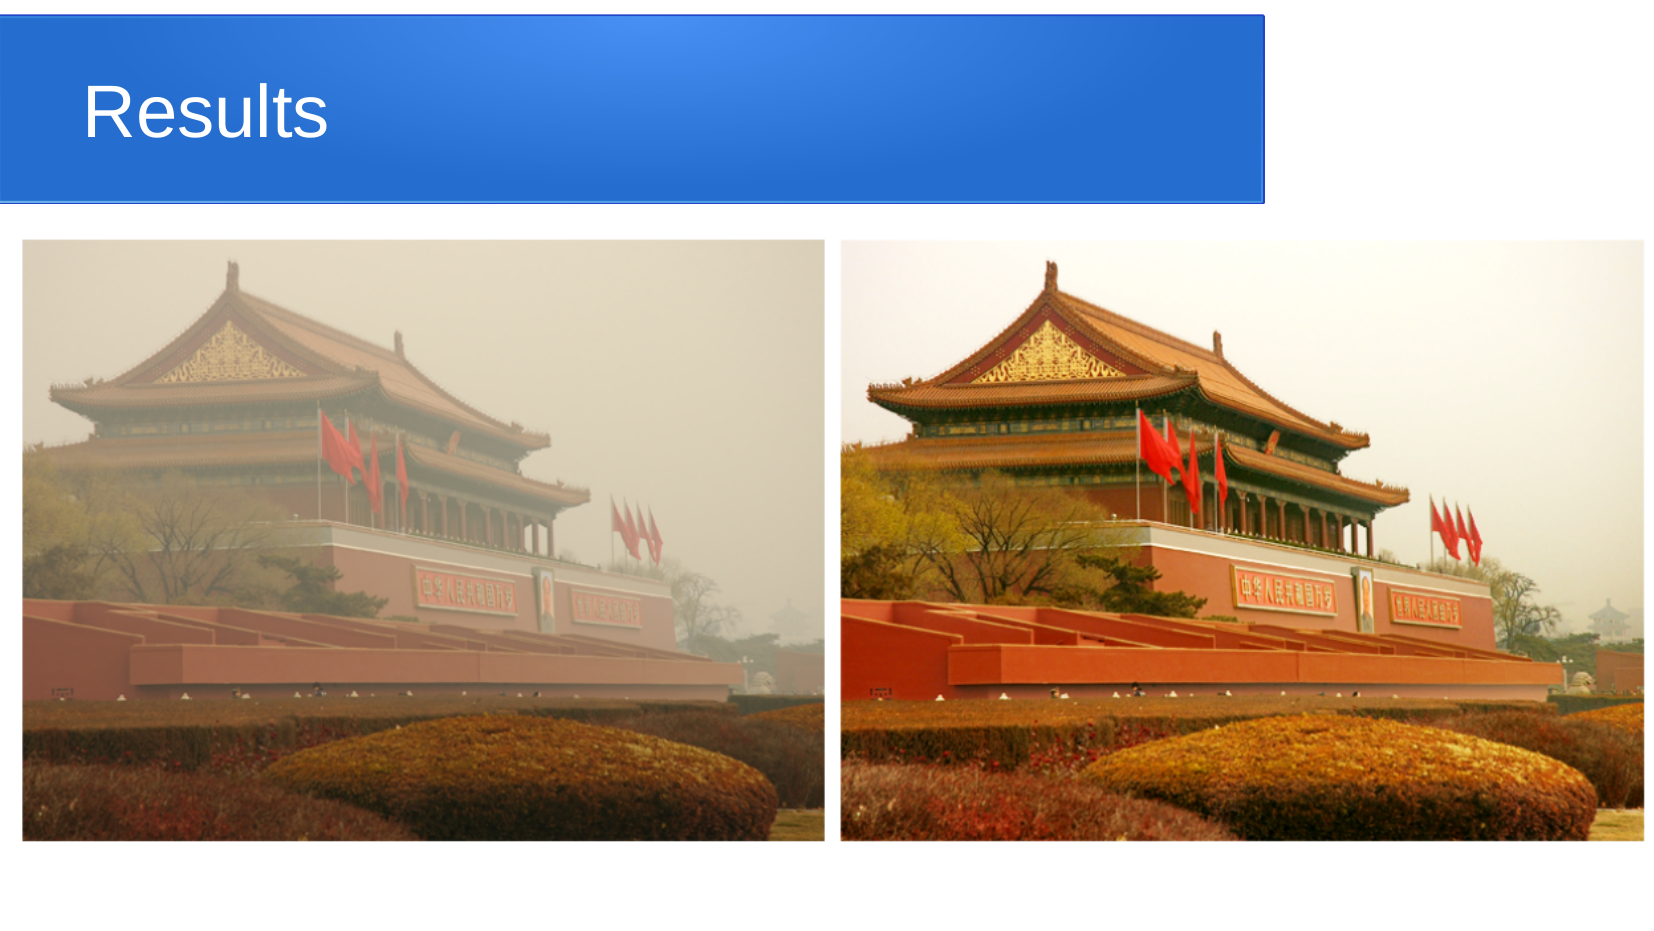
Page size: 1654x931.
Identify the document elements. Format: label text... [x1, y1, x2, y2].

title Results [82, 35, 1235, 189]
picture [0, 204, 1651, 853]
